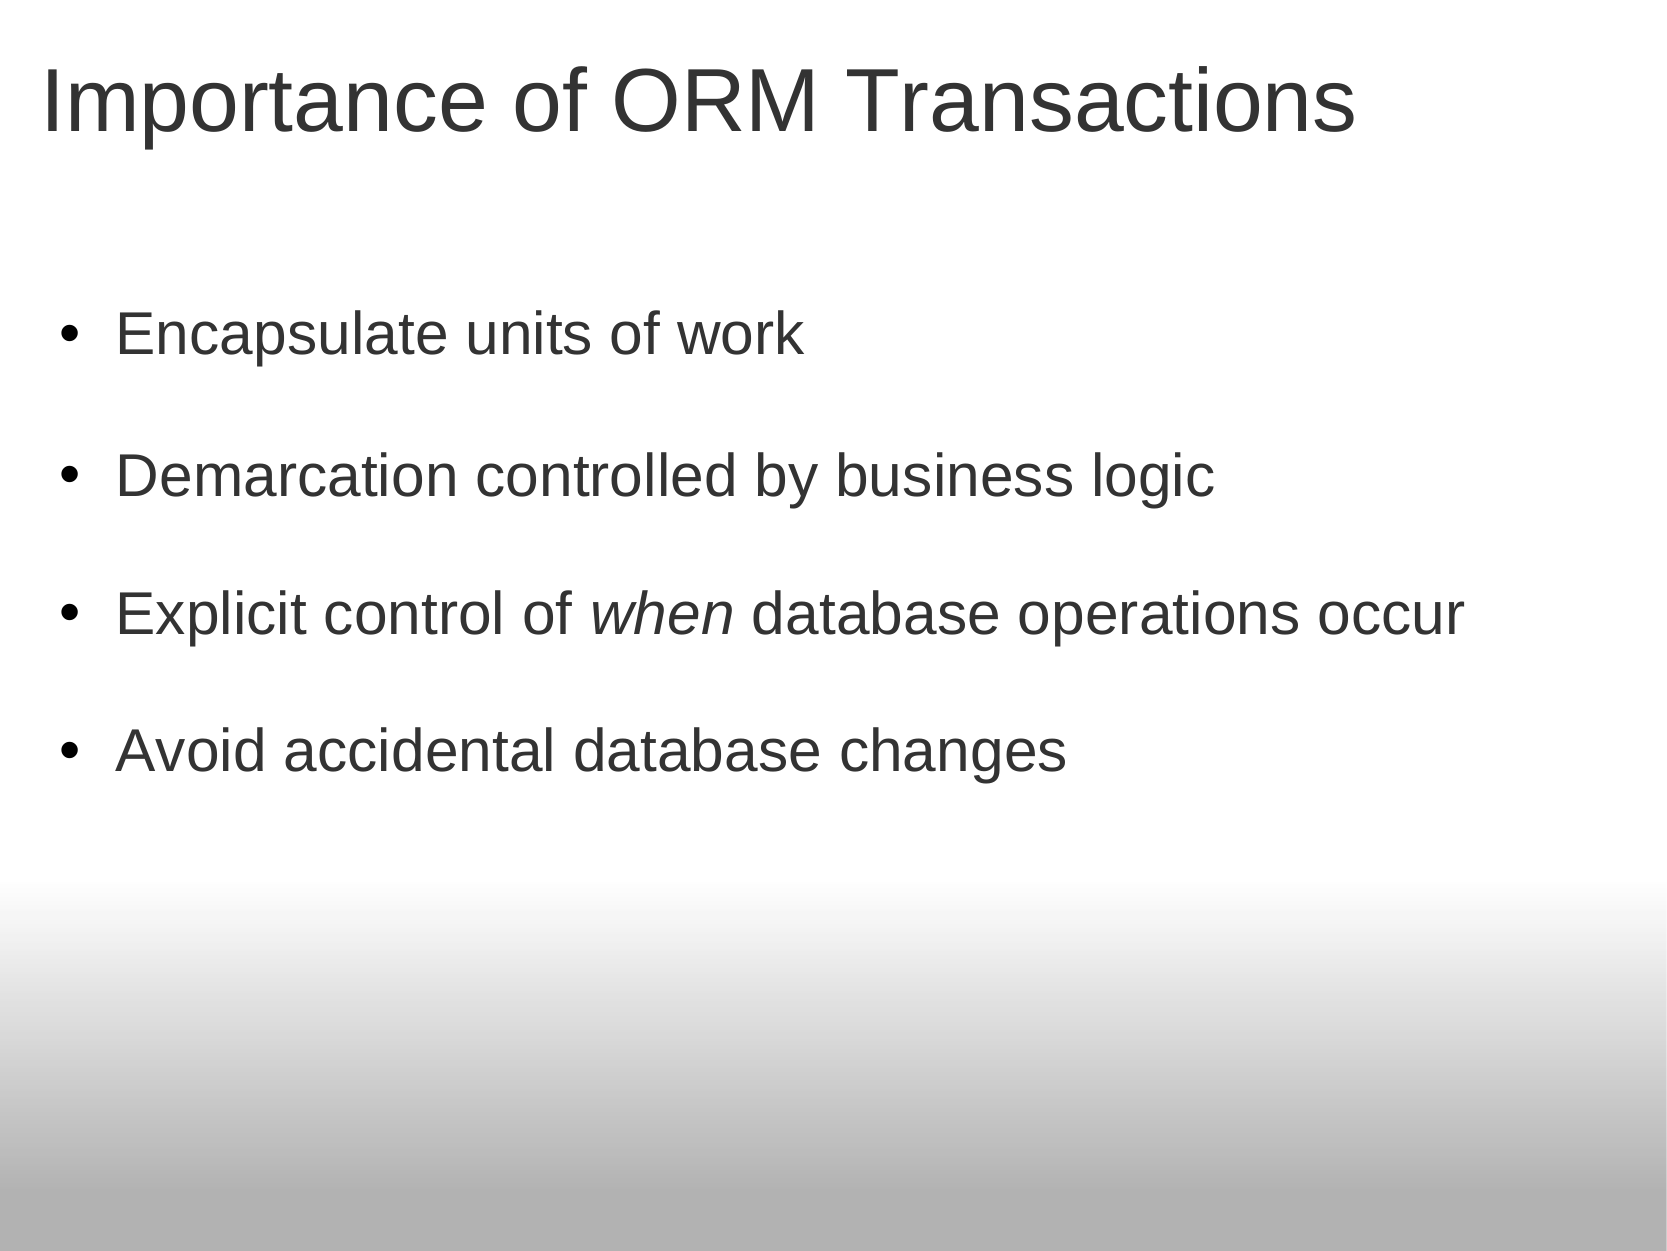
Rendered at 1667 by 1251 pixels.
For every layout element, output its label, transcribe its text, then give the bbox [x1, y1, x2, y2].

picture [0, 0, 1667, 1251]
title Importance of ORM Transactions [40, 50, 1627, 201]
list Encapsulate units of work Demarcation controlled by business logic Explicit control of when database operations occur Avoid accidental database changes [40, 300, 1627, 1201]
